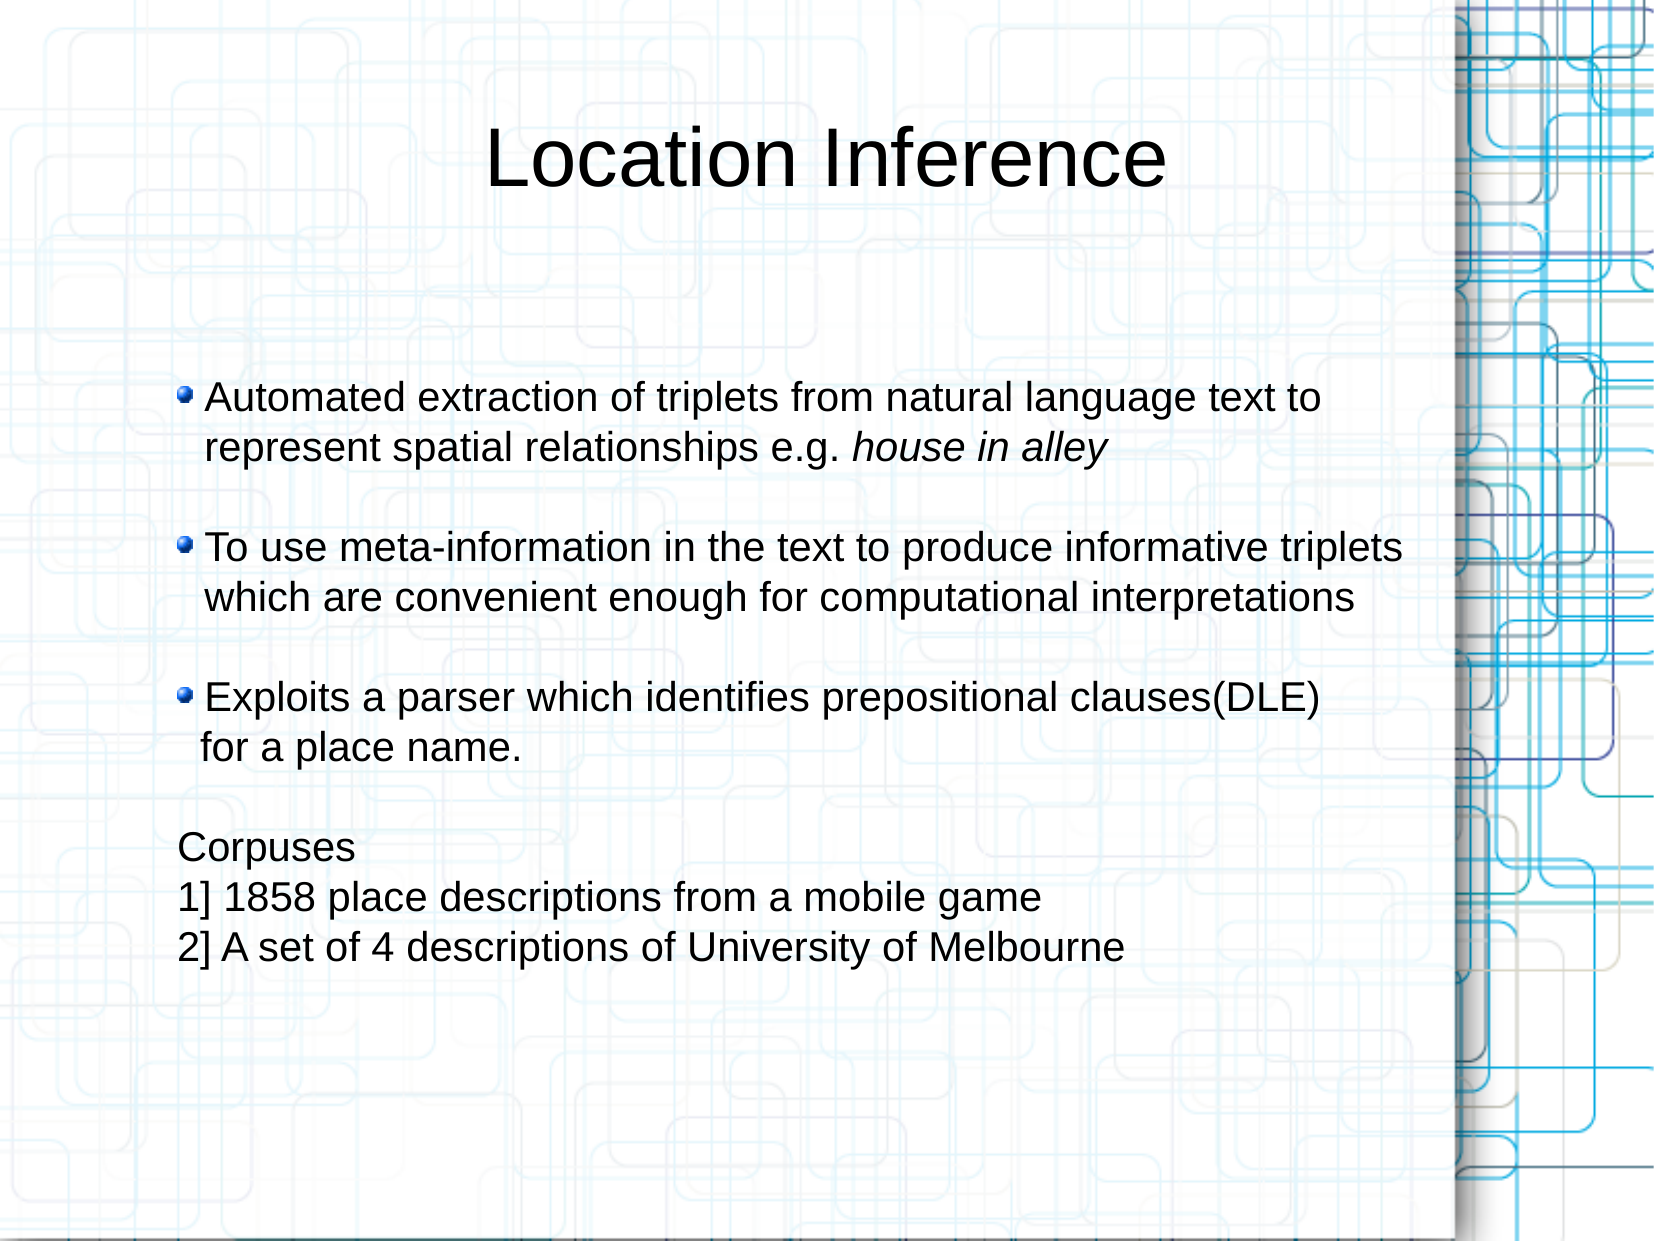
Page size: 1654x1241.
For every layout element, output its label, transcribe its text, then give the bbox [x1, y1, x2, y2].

text_box Automated extraction of triplets from natural language text to represent spatial relationships e.g. house in alley To use meta-information in the text to produce informative triplets which are convenient enough for computational interpretations Exploits a parser which identifies prepositional clauses(DLE) for a place name. Corpuses 1] 1858 place descriptions from a mobile game 2] A set of 4 descriptions of University of Melbourne [177, 324, 1406, 1124]
text_box Location Inference [82, 49, 1571, 257]
picture [0, 0, 1654, 1241]
